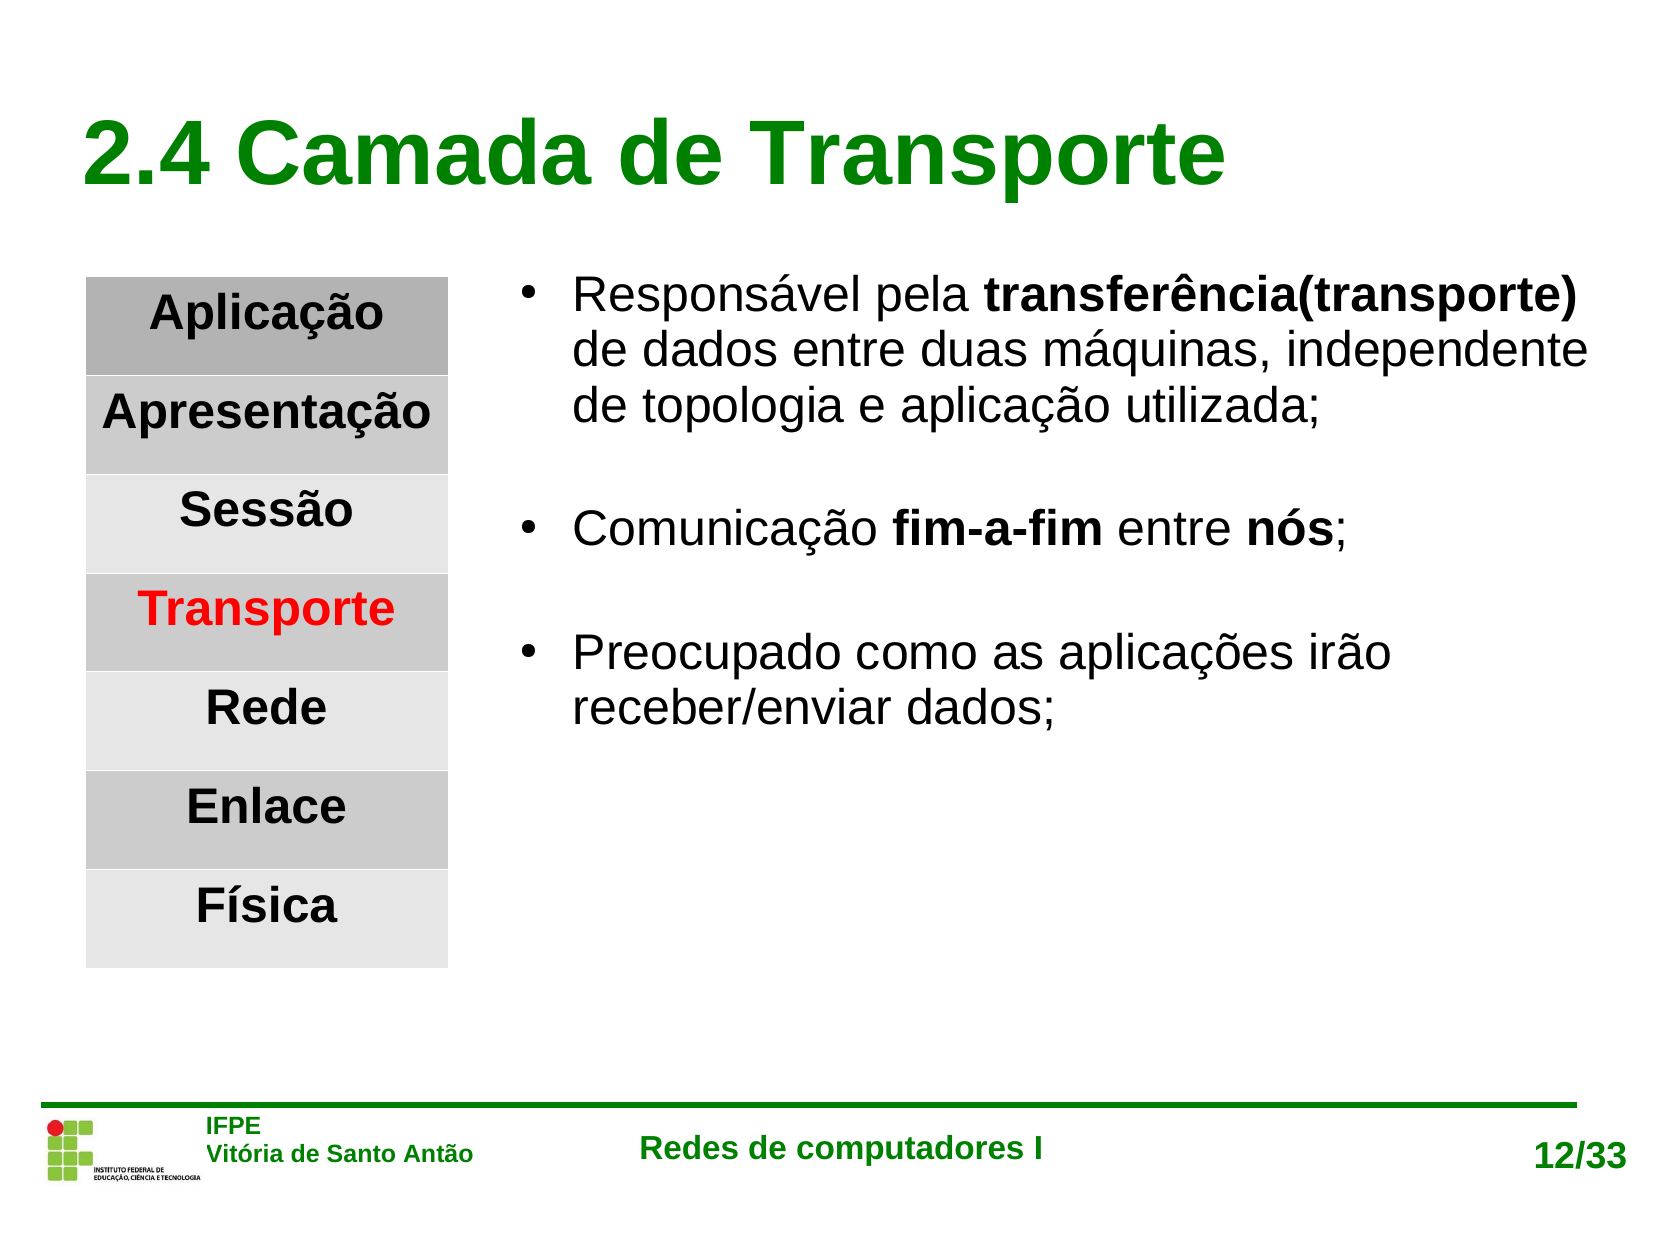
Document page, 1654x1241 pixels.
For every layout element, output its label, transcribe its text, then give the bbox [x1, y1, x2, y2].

table_cell Enlace [86, 771, 448, 869]
table_cell Apresentação [86, 376, 448, 474]
table_cell Sessão [86, 475, 448, 573]
table_cell Física [86, 870, 448, 968]
table_header Aplicação [86, 277, 448, 375]
table_cell Rede [86, 672, 448, 770]
title 2.4 Camada de Transporte [82, 49, 1571, 257]
picture [39, 1111, 207, 1191]
list Responsável pela transferência(transporte) de dados entre duas máquinas, independente de topologia e aplicação utilizada; Comunicação fim-a-fim entre nós; Preocupado como as aplicações irão receber/enviar dados; [501, 265, 1625, 1241]
table_cell Transporte [86, 574, 448, 671]
